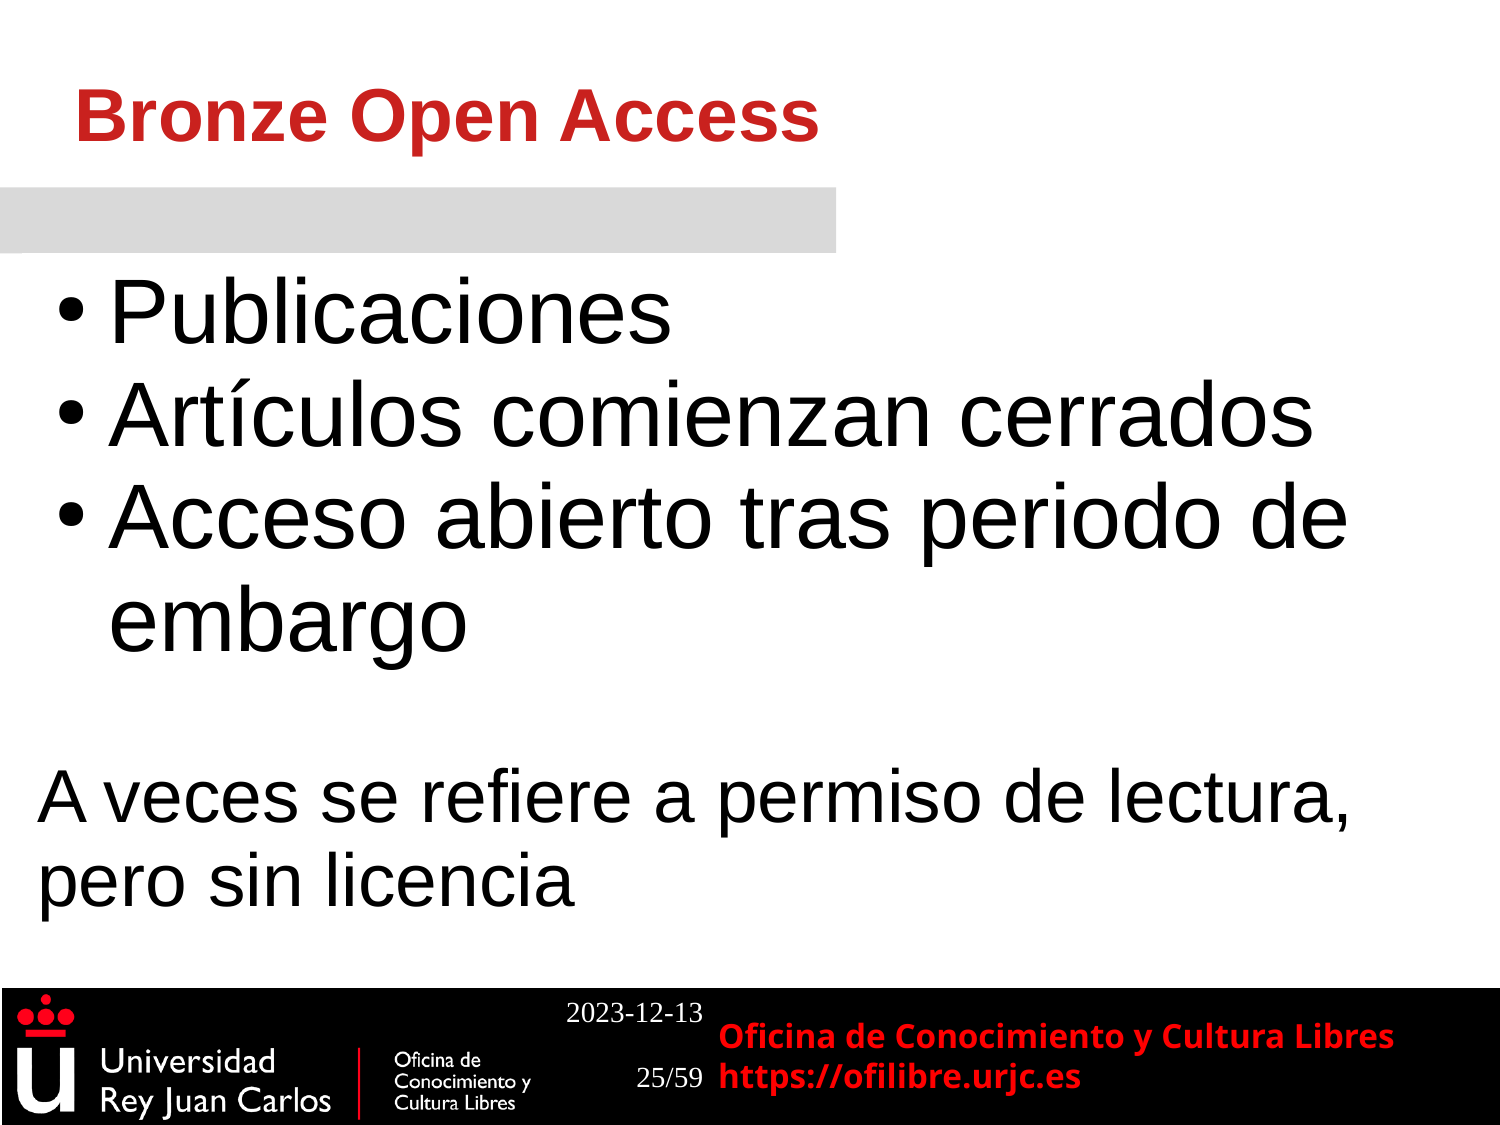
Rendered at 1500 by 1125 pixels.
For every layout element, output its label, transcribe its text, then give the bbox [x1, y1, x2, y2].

text_box Bronze Open Access [60, 66, 991, 249]
text_box Publicaciones Artículos comienzan cerrados Acceso abierto tras periodo de embargo A veces se refiere a permiso de lectura, pero sin licencia [22, 253, 1426, 931]
picture [17, 994, 531, 1120]
title [75, 7, 1425, 196]
